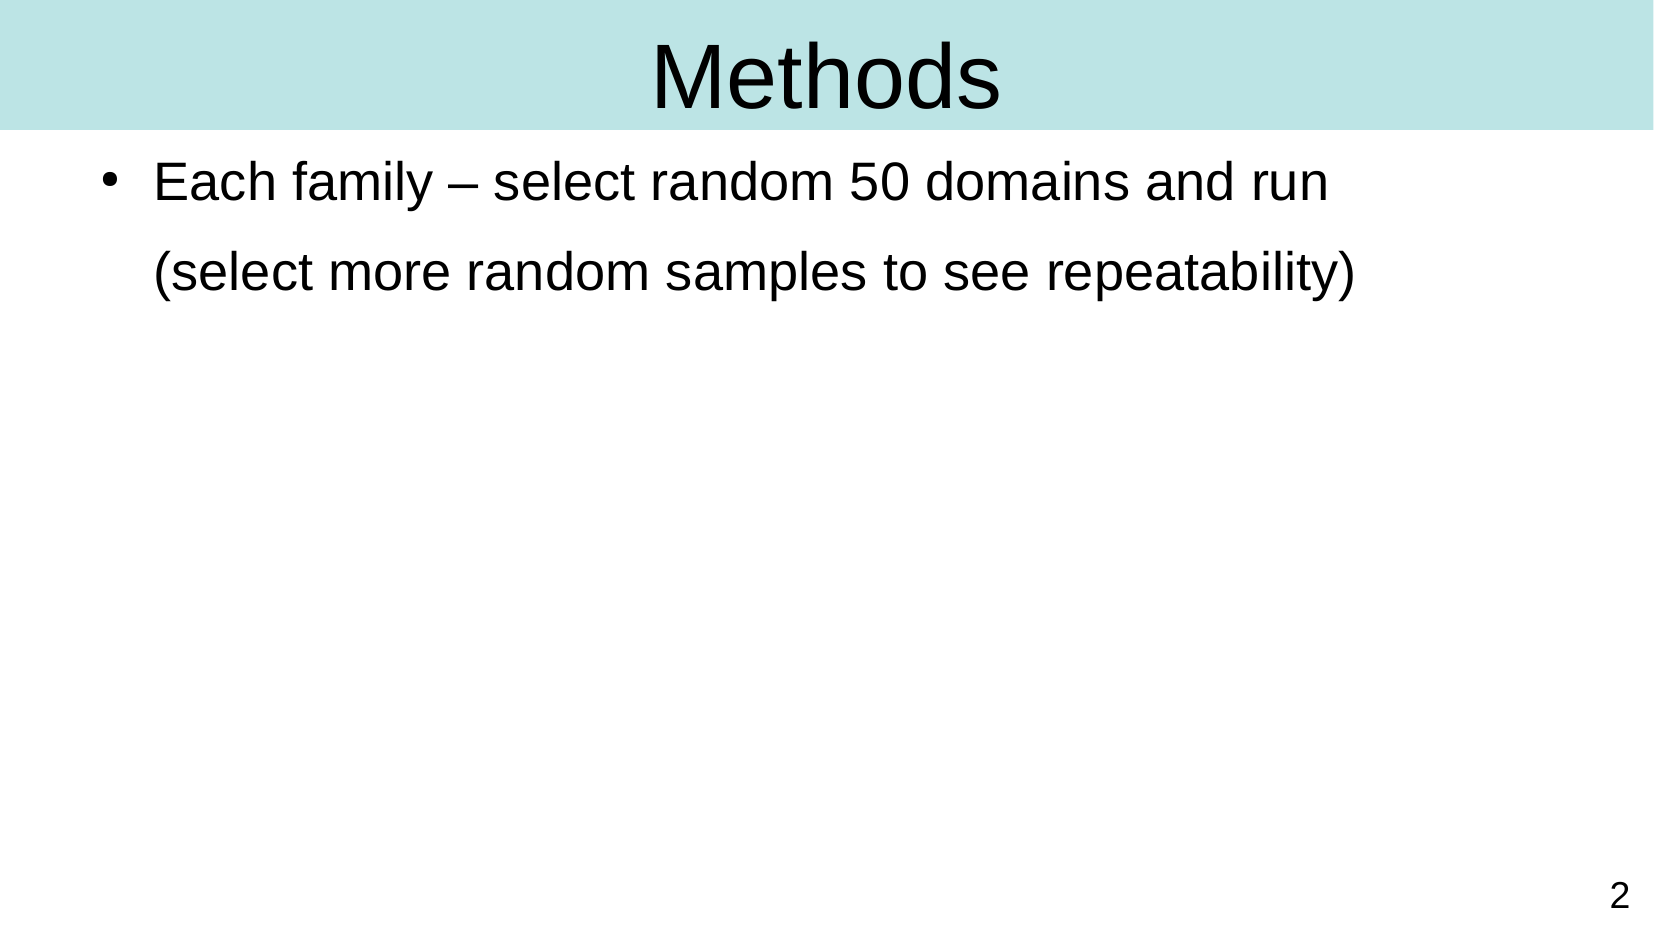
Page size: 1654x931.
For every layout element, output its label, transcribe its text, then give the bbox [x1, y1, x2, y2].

list Each family – select random 50 domains and run (select more random samples to see repeatability) [82, 151, 1571, 889]
text_box [0, 0, 1654, 130]
title Methods [82, 11, 1571, 142]
text_box <number> [1444, 866, 1645, 924]
